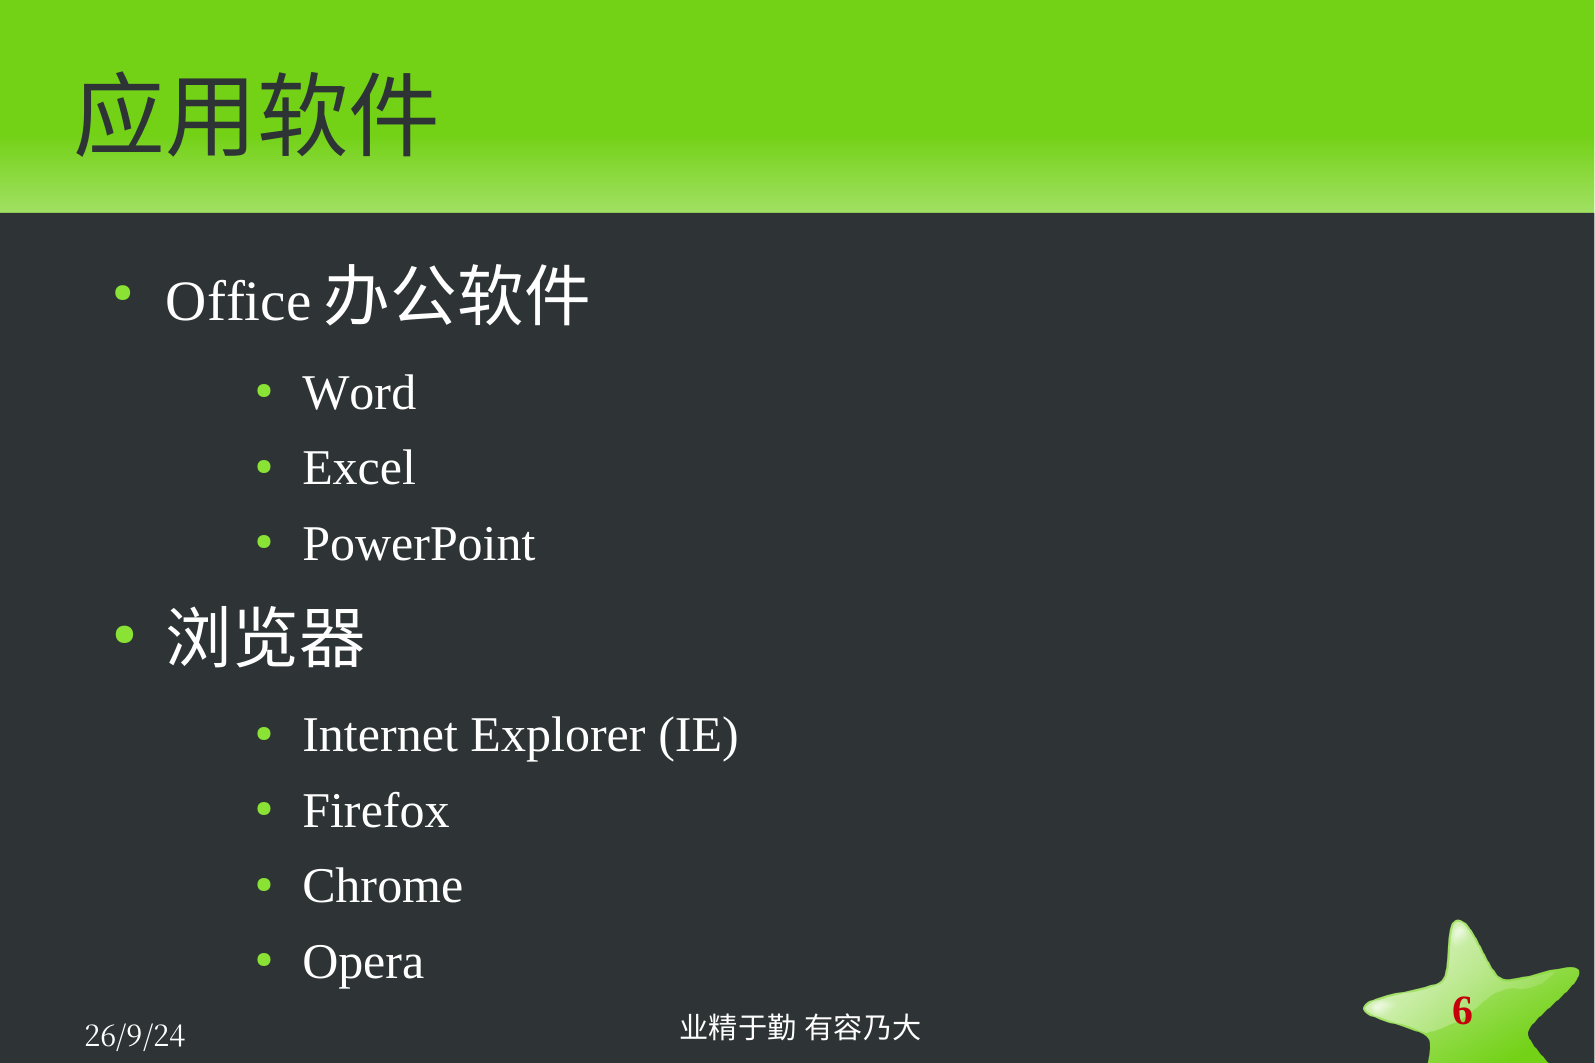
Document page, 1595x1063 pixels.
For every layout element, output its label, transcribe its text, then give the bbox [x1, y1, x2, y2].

picture [0, 0, 1595, 1063]
title 应用软件 [74, 25, 1510, 203]
list Office办公软件 Word Excel PowerPoint 浏览器 Internet Explorer (IE) Firefox Chrome Opera [79, 248, 1515, 1000]
